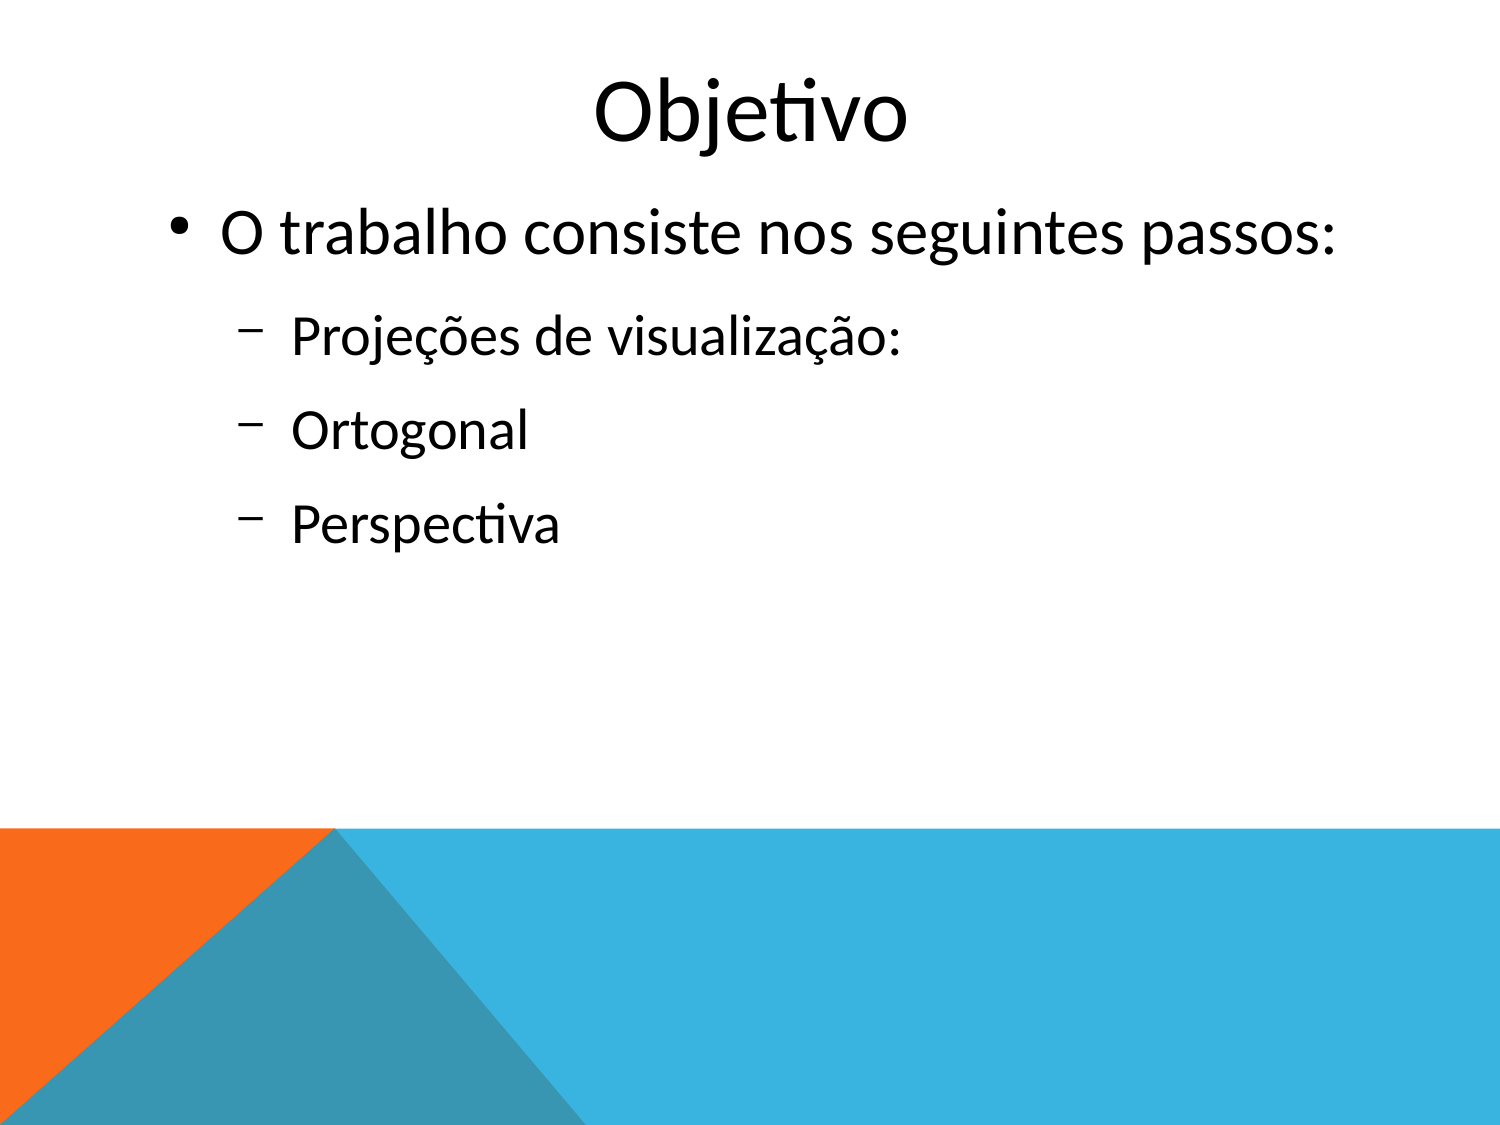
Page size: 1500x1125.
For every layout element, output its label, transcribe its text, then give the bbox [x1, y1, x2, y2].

list O trabalho consiste nos seguintes passos: Projeções de visualização: Ortogonal Perspectiva [135, 180, 1369, 768]
title Objetivo [135, 60, 1369, 150]
